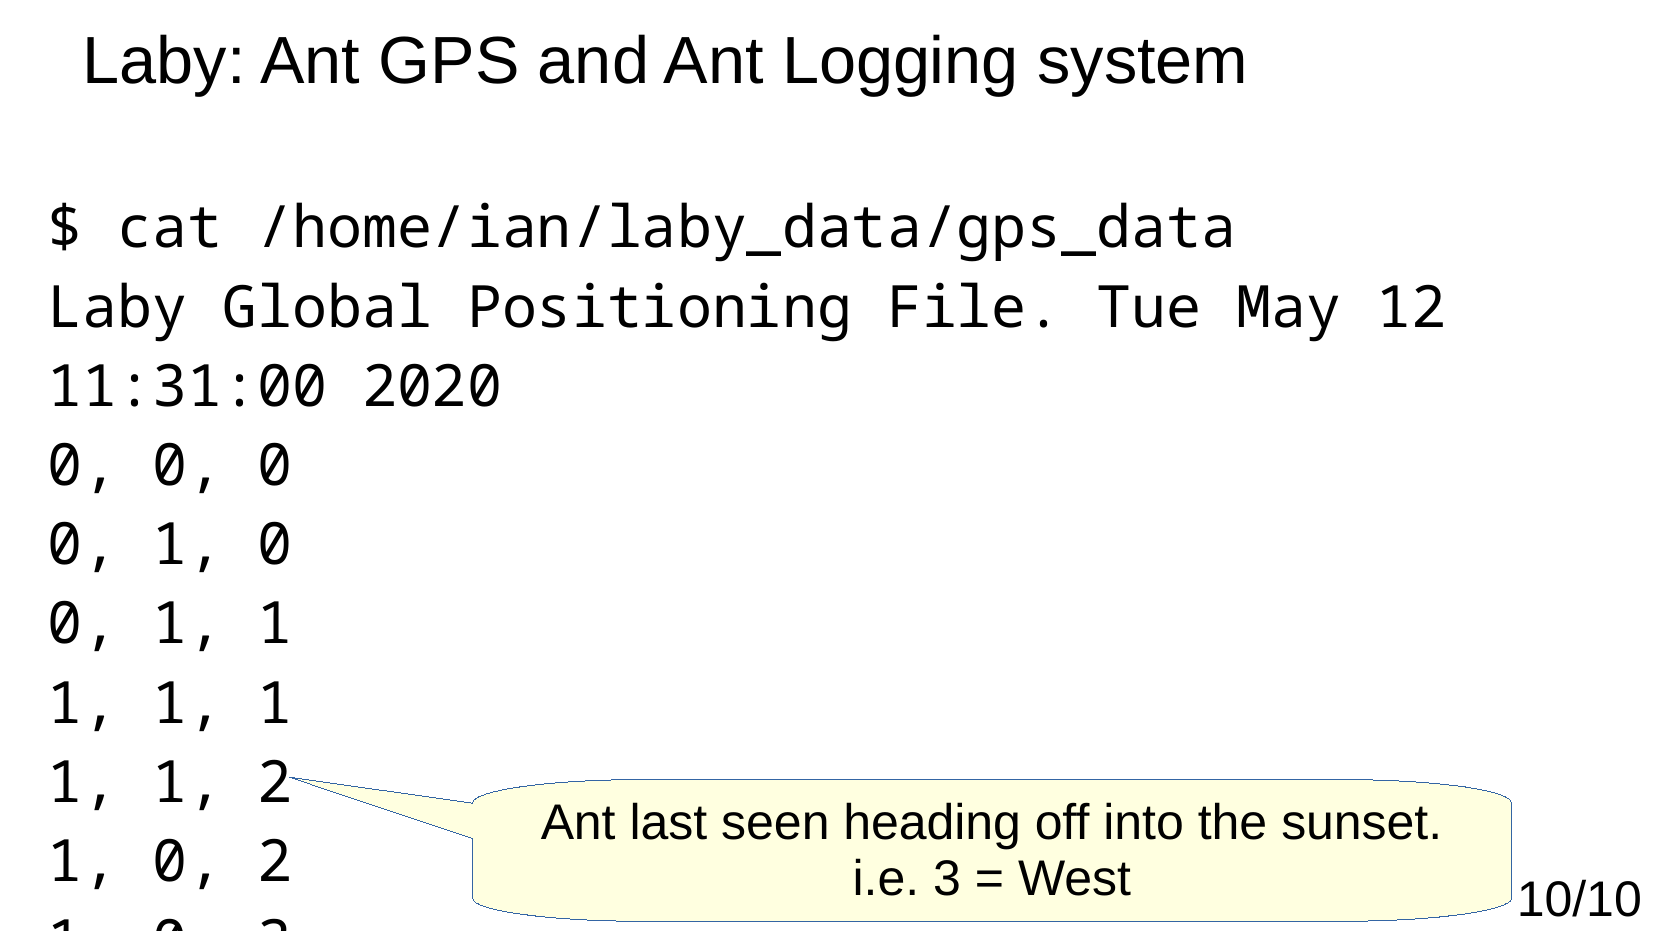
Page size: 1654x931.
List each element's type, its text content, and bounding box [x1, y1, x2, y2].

subtitle $ cat /home/ian/laby_data/gps_data Laby Global Positioning File. Tue May 12 11:31:00 2020 0, 0, 0 0, 1, 0 0, 1, 1 1, 1, 1 1, 1, 2 1, 0, 2 1, 0, 3 0, 0, 3 -1, 0, 3 [47, 106, 1654, 922]
title Laby: Ant GPS and Ant Logging system [82, 22, 1571, 98]
text_box Ant last seen heading off into the sunset. i.e. 3 = West [289, 777, 1512, 922]
title 10/10 [1488, 871, 1642, 927]
